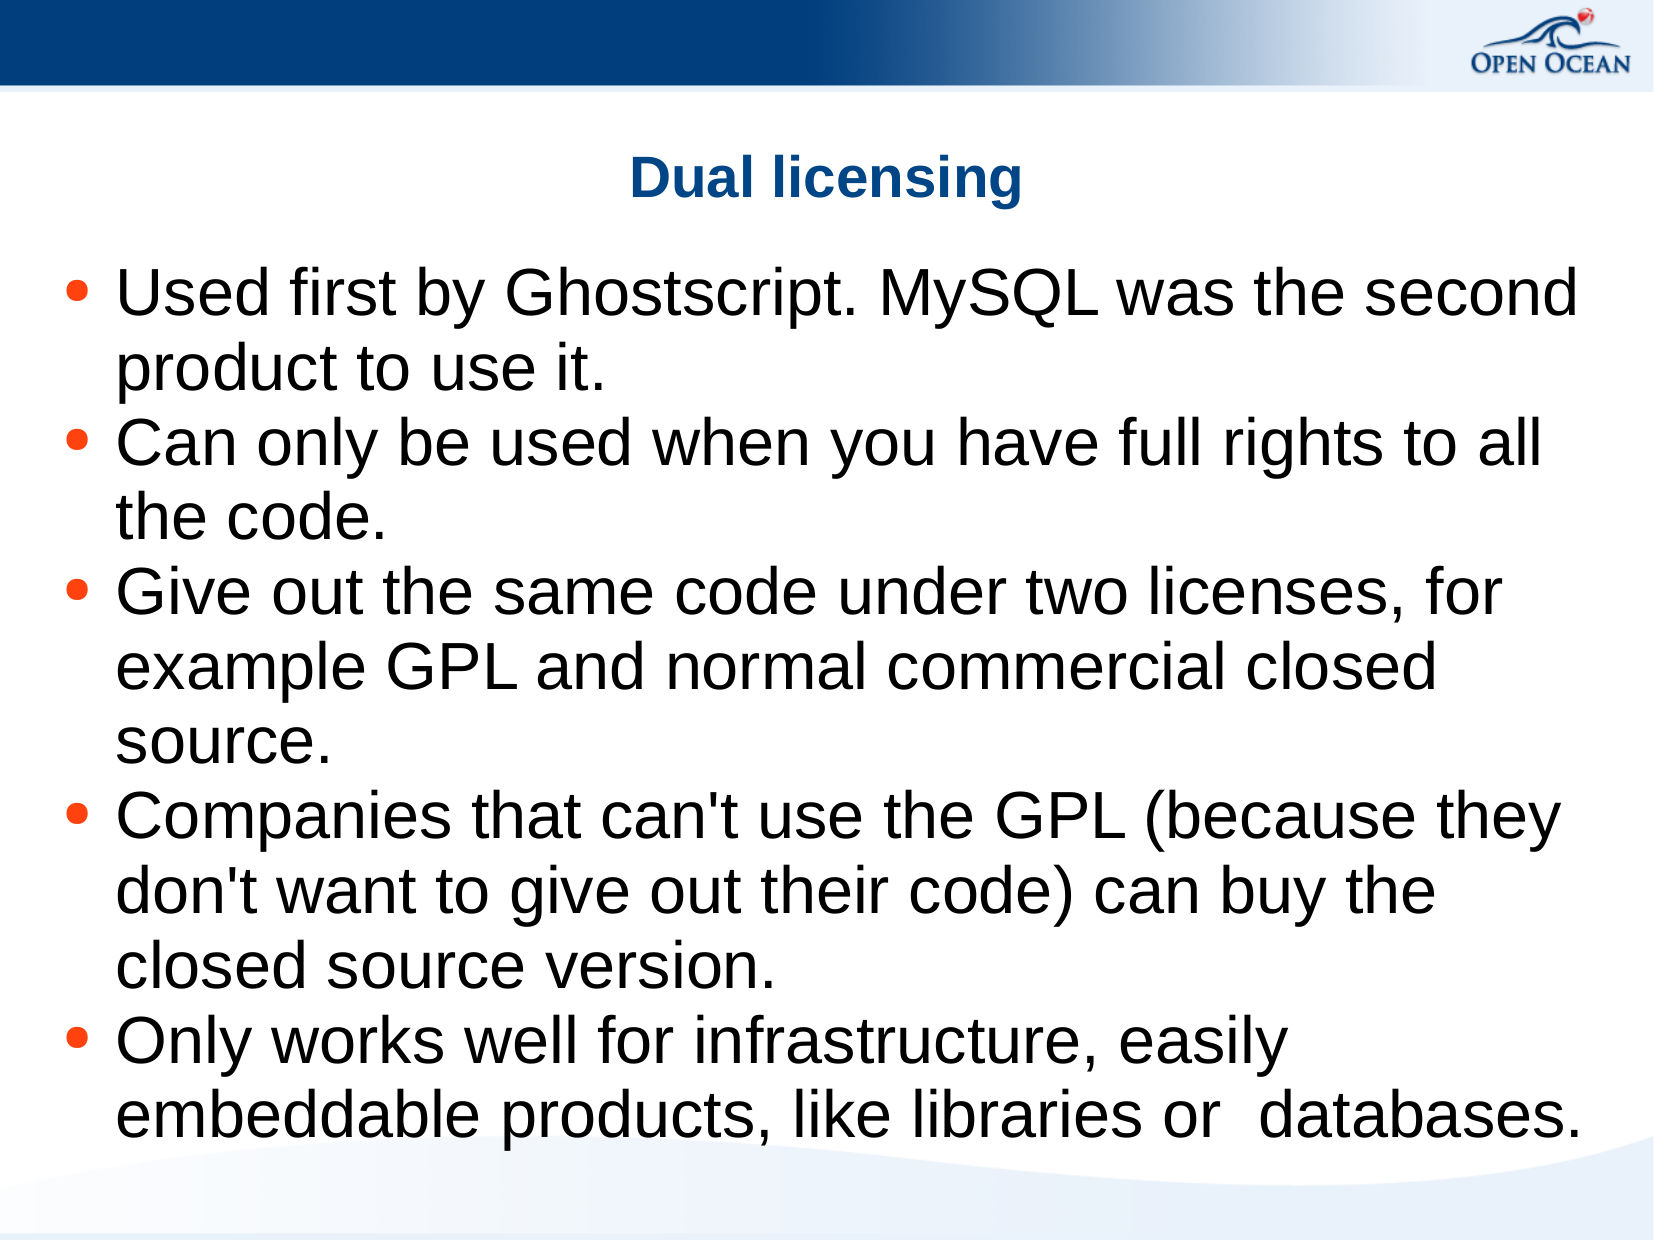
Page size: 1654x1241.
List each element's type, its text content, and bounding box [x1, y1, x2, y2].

list Used first by Ghostscript. MySQL was the second product to use it. Can only be used when you have full rights to all the code. Give out the same code under two licenses, for example GPL and normal commercial closed source. Companies that can't use the GPL (because they don't want to give out their code) can buy the closed source version. Only works well for infrastructure, easily embeddable products, like libraries or databases. [45, 255, 1621, 1241]
title Dual licensing [82, 88, 1571, 255]
picture [0, 0, 1654, 1240]
